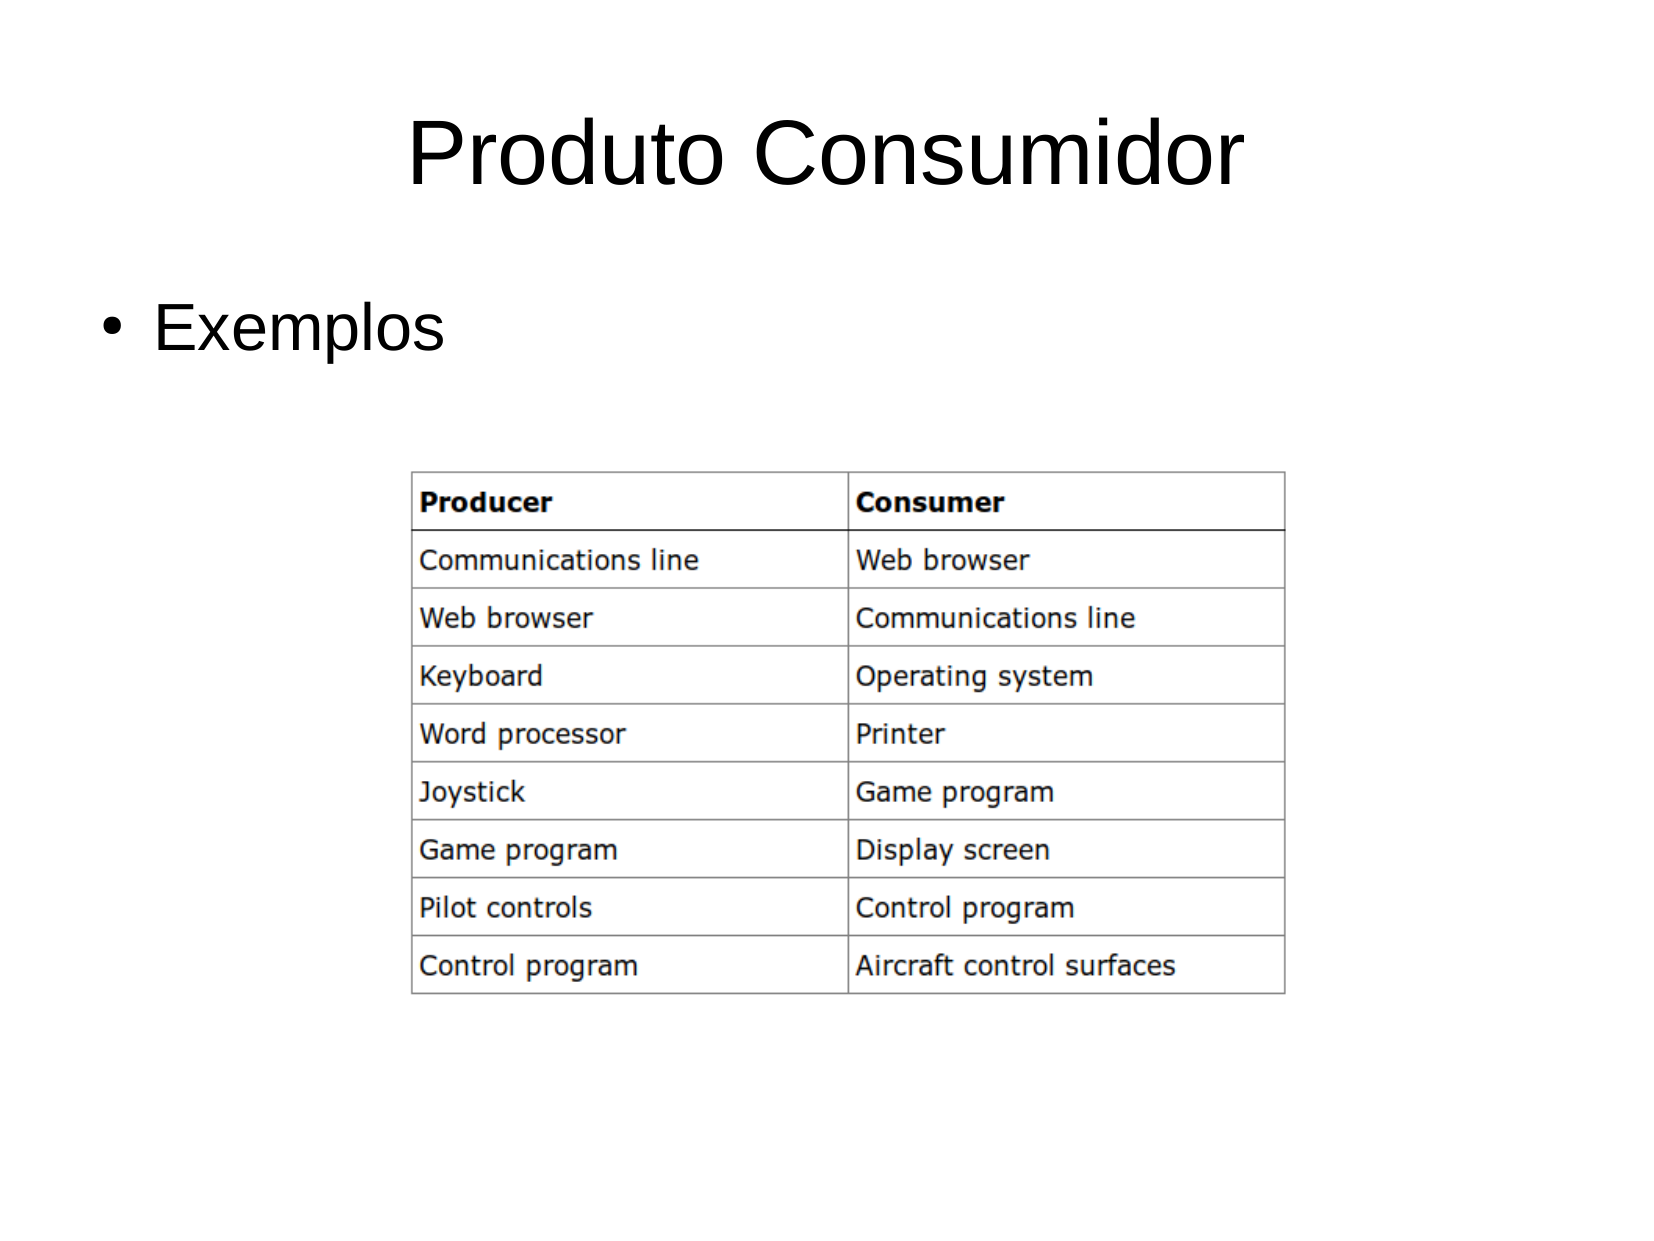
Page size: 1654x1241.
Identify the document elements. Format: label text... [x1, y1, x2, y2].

list Exemplos [82, 290, 1538, 1010]
picture [402, 456, 1300, 1007]
title Produto Consumidor [82, 49, 1571, 257]
